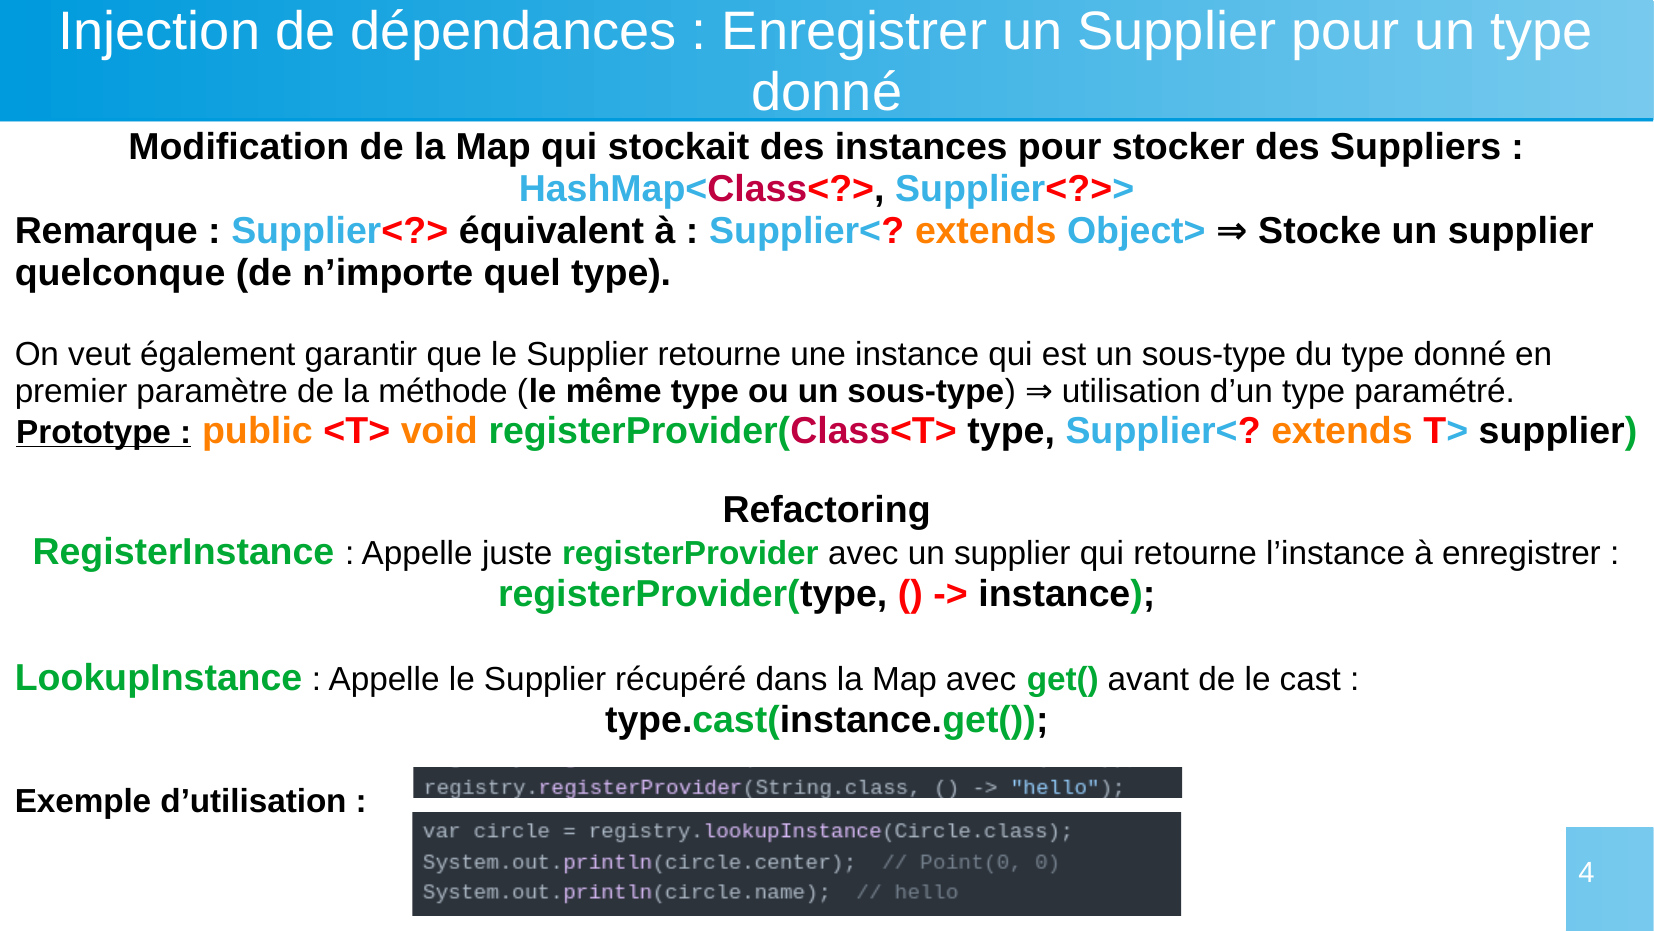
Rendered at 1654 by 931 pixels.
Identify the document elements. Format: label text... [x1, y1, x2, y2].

title Injection de dépendances : Enregistrer un Supplier pour un type donné [0, 0, 1654, 118]
text_box Modification de la Map qui stockait des instances pour stocker des Suppliers : HashMap<Class<?>, Supplier<?>> Remarque : Supplier<?> équivalent à : Supplier<? extends Object> ⇒ Stocke un supplier quelconque (de n’importe quel type). On veut également garantir que le Supplier retourne une instance qui est un sous-type du type donné en premier paramètre de la méthode (le même type ou un sous-type) ⇒ utilisation d’un type paramétré. Prototype : public <T> void registerProvider(Class<T> type, Supplier<? extends T> supplier) Refactoring RegisterInstance : Appelle juste registerProvider avec un supplier qui retourne l’instance à enregistrer : registerProvider(type, () -> instance); LookupInstance : Appelle le Supplier récupéré dans la Map avec get() avant de le cast : type.cast(instance.get()); Exemple d’utilisation : [0, 118, 1654, 931]
picture [412, 812, 1182, 916]
picture [413, 767, 1183, 798]
